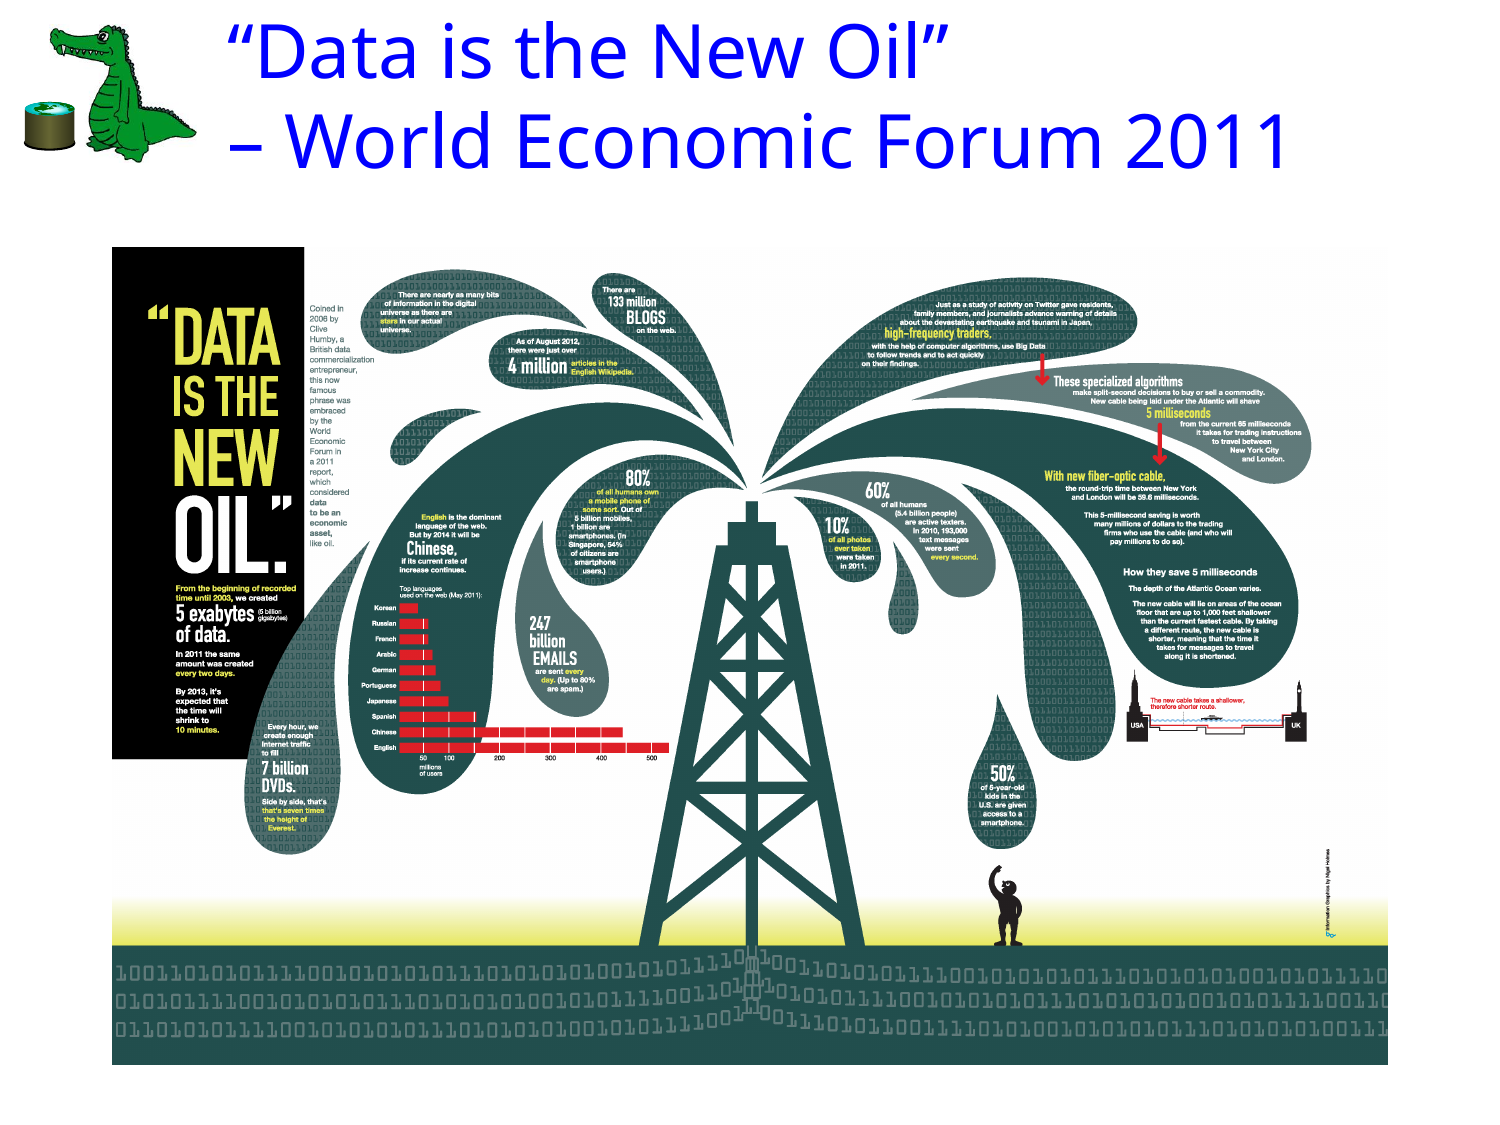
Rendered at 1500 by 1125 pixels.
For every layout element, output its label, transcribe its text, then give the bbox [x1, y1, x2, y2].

picture [112, 247, 1388, 1065]
title “Data is the New Oil” – World Economic Forum 2011 [212, 0, 1388, 188]
picture [49, 24, 197, 163]
